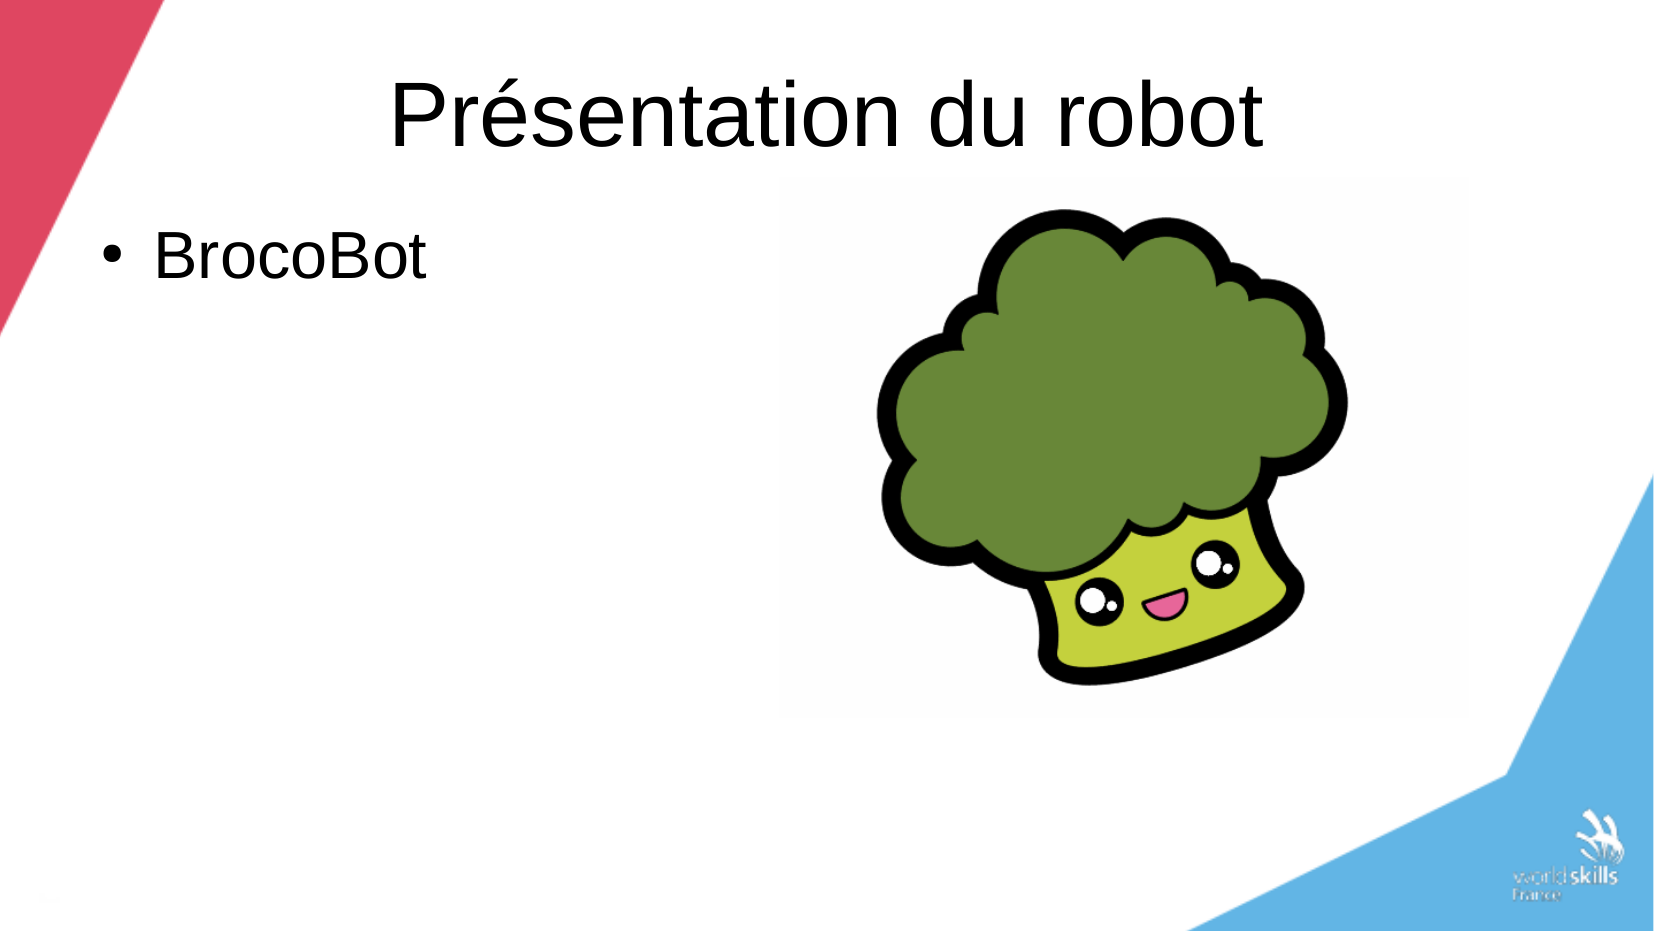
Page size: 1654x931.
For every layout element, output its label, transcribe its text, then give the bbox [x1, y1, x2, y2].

title Présentation du robot [82, 37, 1571, 193]
picture [0, 0, 1654, 931]
list BrocoBot [82, 217, 1571, 758]
